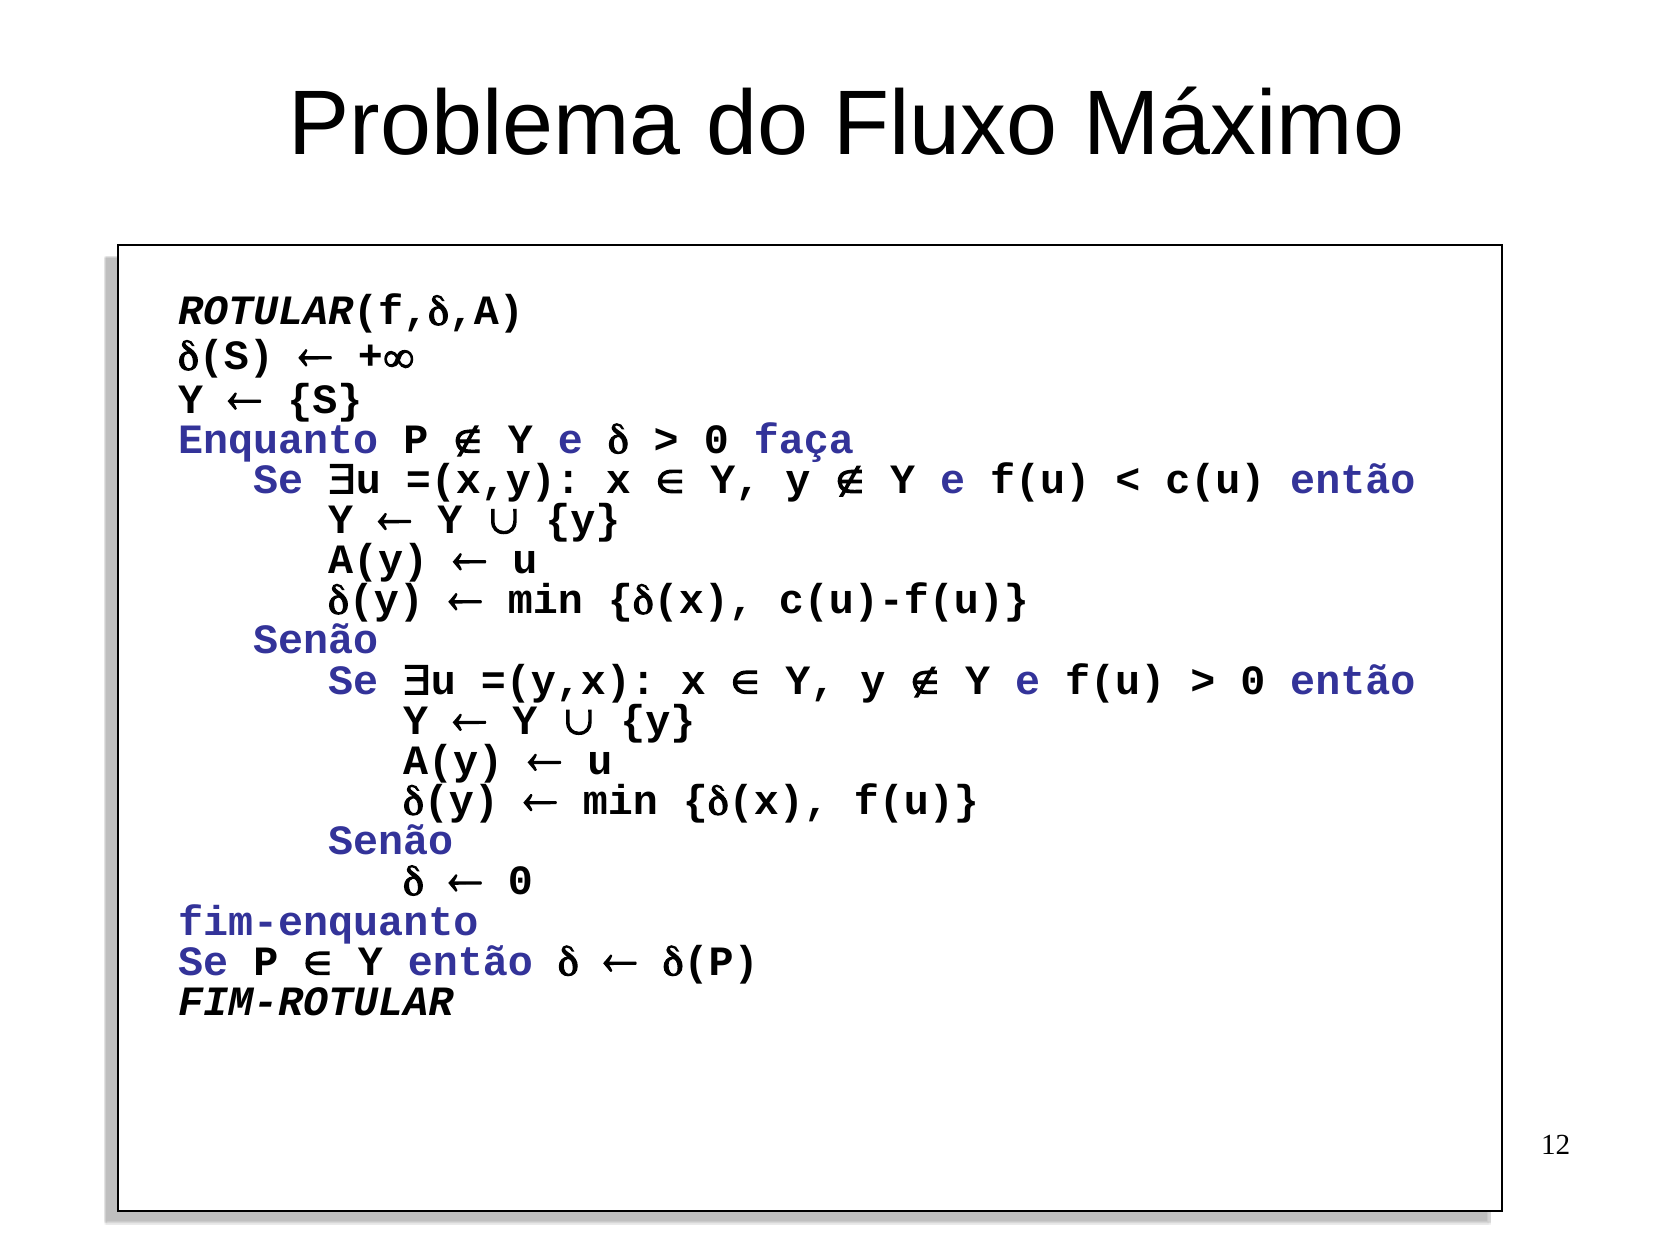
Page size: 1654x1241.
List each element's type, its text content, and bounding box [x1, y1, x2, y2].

title Problema do Fluxo Máximo [261, 0, 1434, 245]
text_box [118, 245, 1503, 1211]
text_box ROTULAR(f,,A)‏ (S)  + Y  {S} Enquanto P  Y e  > 0 faça Se u =(x,y): x  Y, y  Y e f(u) < c(u) então Y  Y  {y} A(y)  u (y)  min {(x), c(u)-f(u)} Senão Se u =(y,x): x  Y, y  Y e f(u) > 0 então Y  Y  {y} A(y)  u (y)  min {(x), f(u)} Senão   0 fim-enquanto Se P  Y então   (P) FIM-ROTULAR [163, 270, 1573, 1032]
